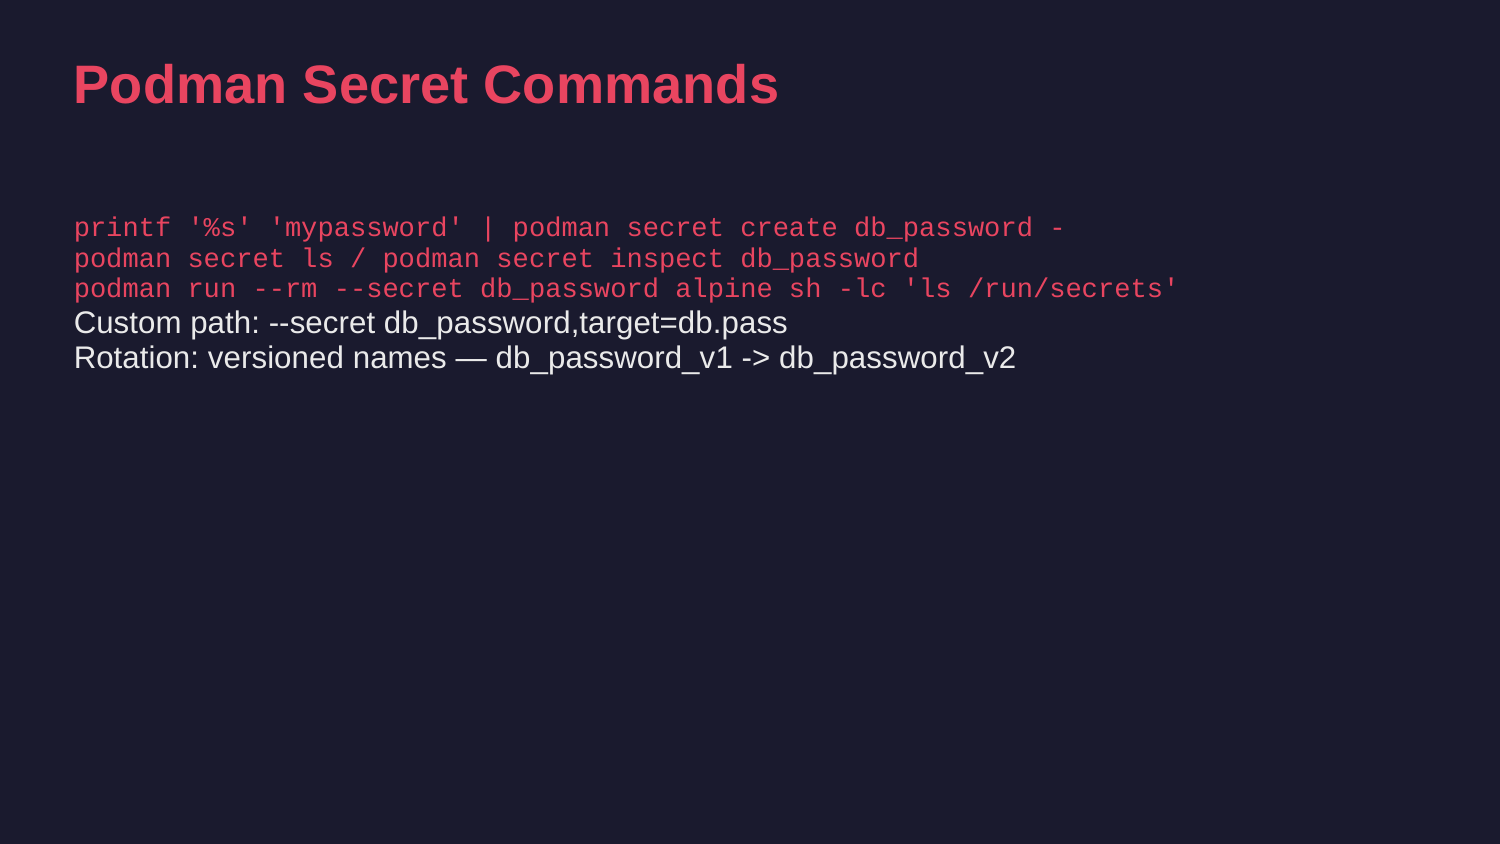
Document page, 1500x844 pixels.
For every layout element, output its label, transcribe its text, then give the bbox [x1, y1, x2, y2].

text_box printf '%s' 'mypassword' | podman secret create db_password - podman secret ls / podman secret inspect db_password podman run --rm --secret db_password alpine sh -lc 'ls /run/secrets' Custom path: --secret db_password,target=db.pass Rotation: versioned names — db_password_v1 -> db_password_v2 [59, 206, 1441, 798]
title Podman Secret Commands [59, 47, 1441, 166]
